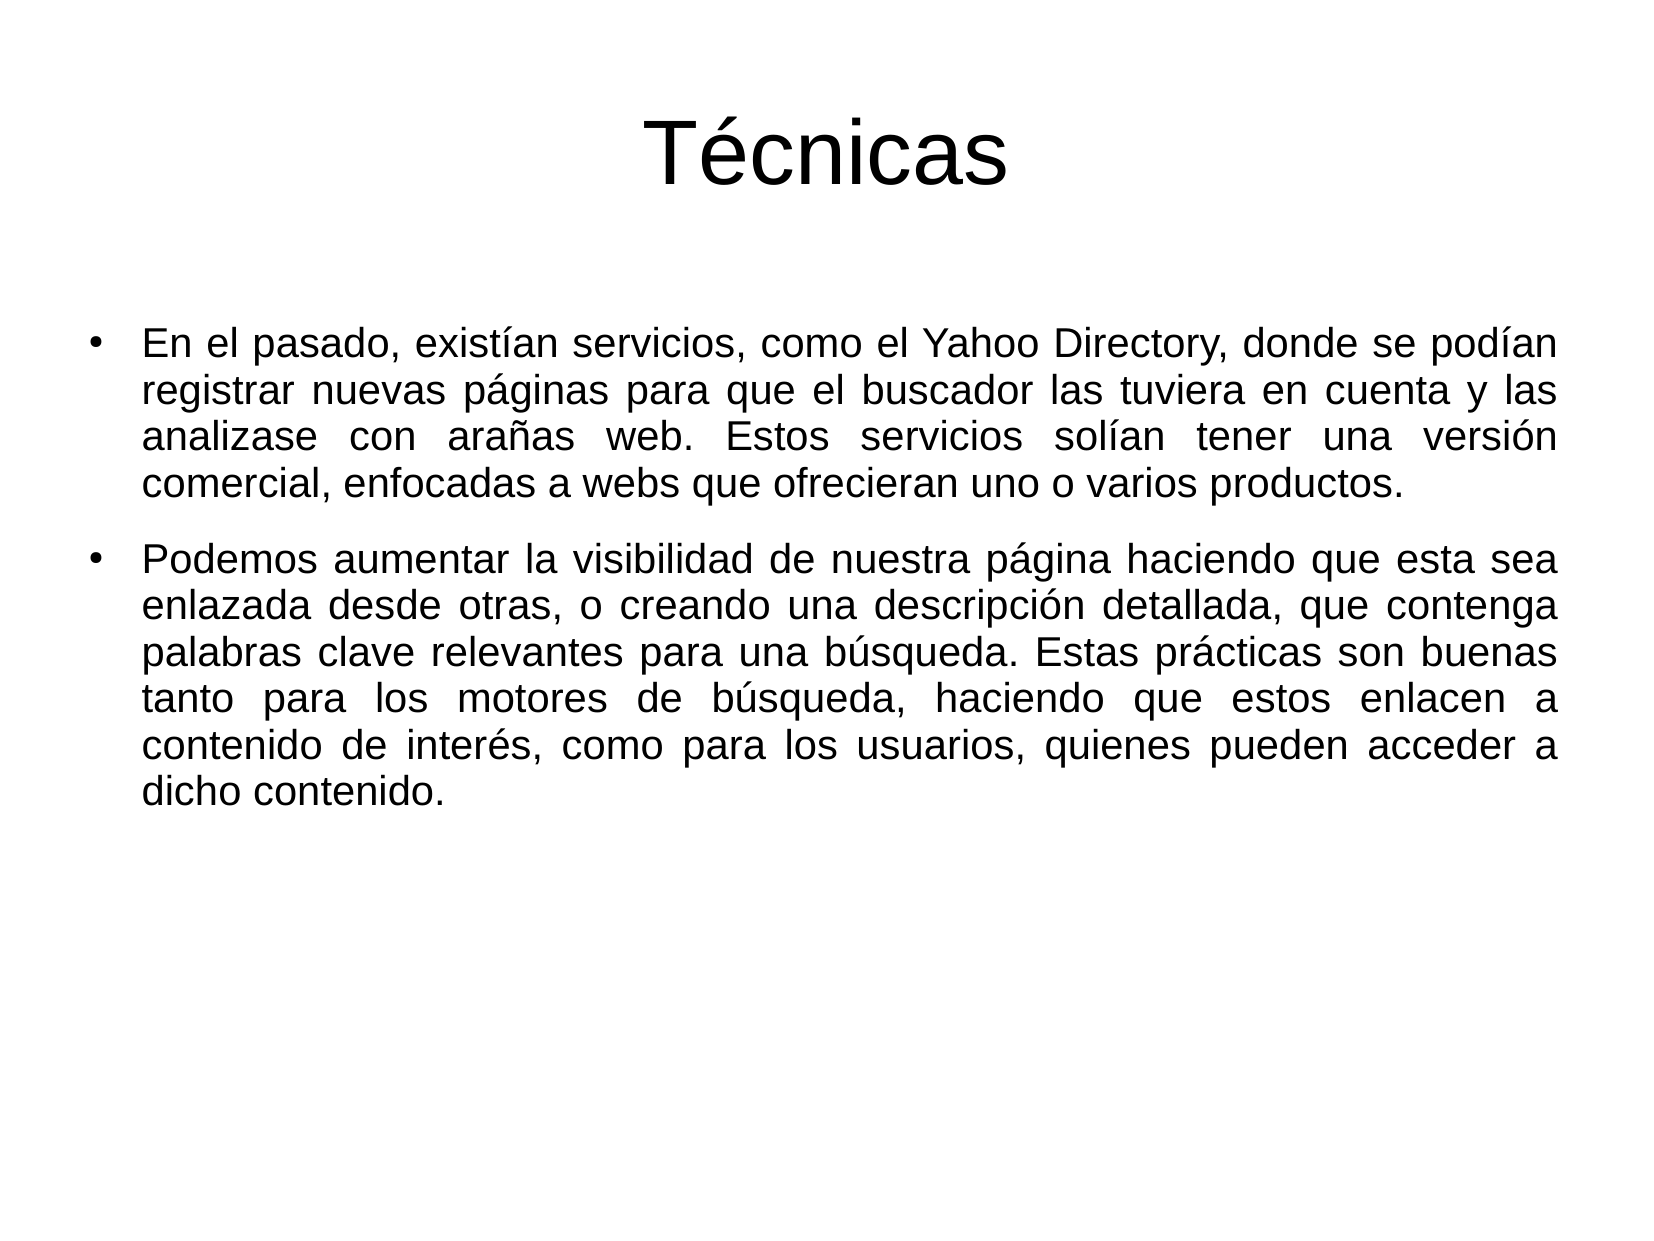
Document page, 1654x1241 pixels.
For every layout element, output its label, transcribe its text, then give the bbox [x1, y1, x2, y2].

title Técnicas [82, 49, 1571, 257]
list En el pasado, existían servicios, como el Yahoo Directory, donde se podían registrar nuevas páginas para que el buscador las tuviera en cuenta y las analizase con arañas web. Estos servicios solían tener una versión comercial, enfocadas a webs que ofrecieran uno o varios productos. Podemos aumentar la visibilidad de nuestra página haciendo que esta sea enlazada desde otras, o creando una descripción detallada, que contenga palabras clave relevantes para una búsqueda. Estas prácticas son buenas tanto para los motores de búsqueda, haciendo que estos enlacen a contenido de interés, como para los usuarios, quienes pueden acceder a dicho contenido. [70, 320, 1559, 969]
